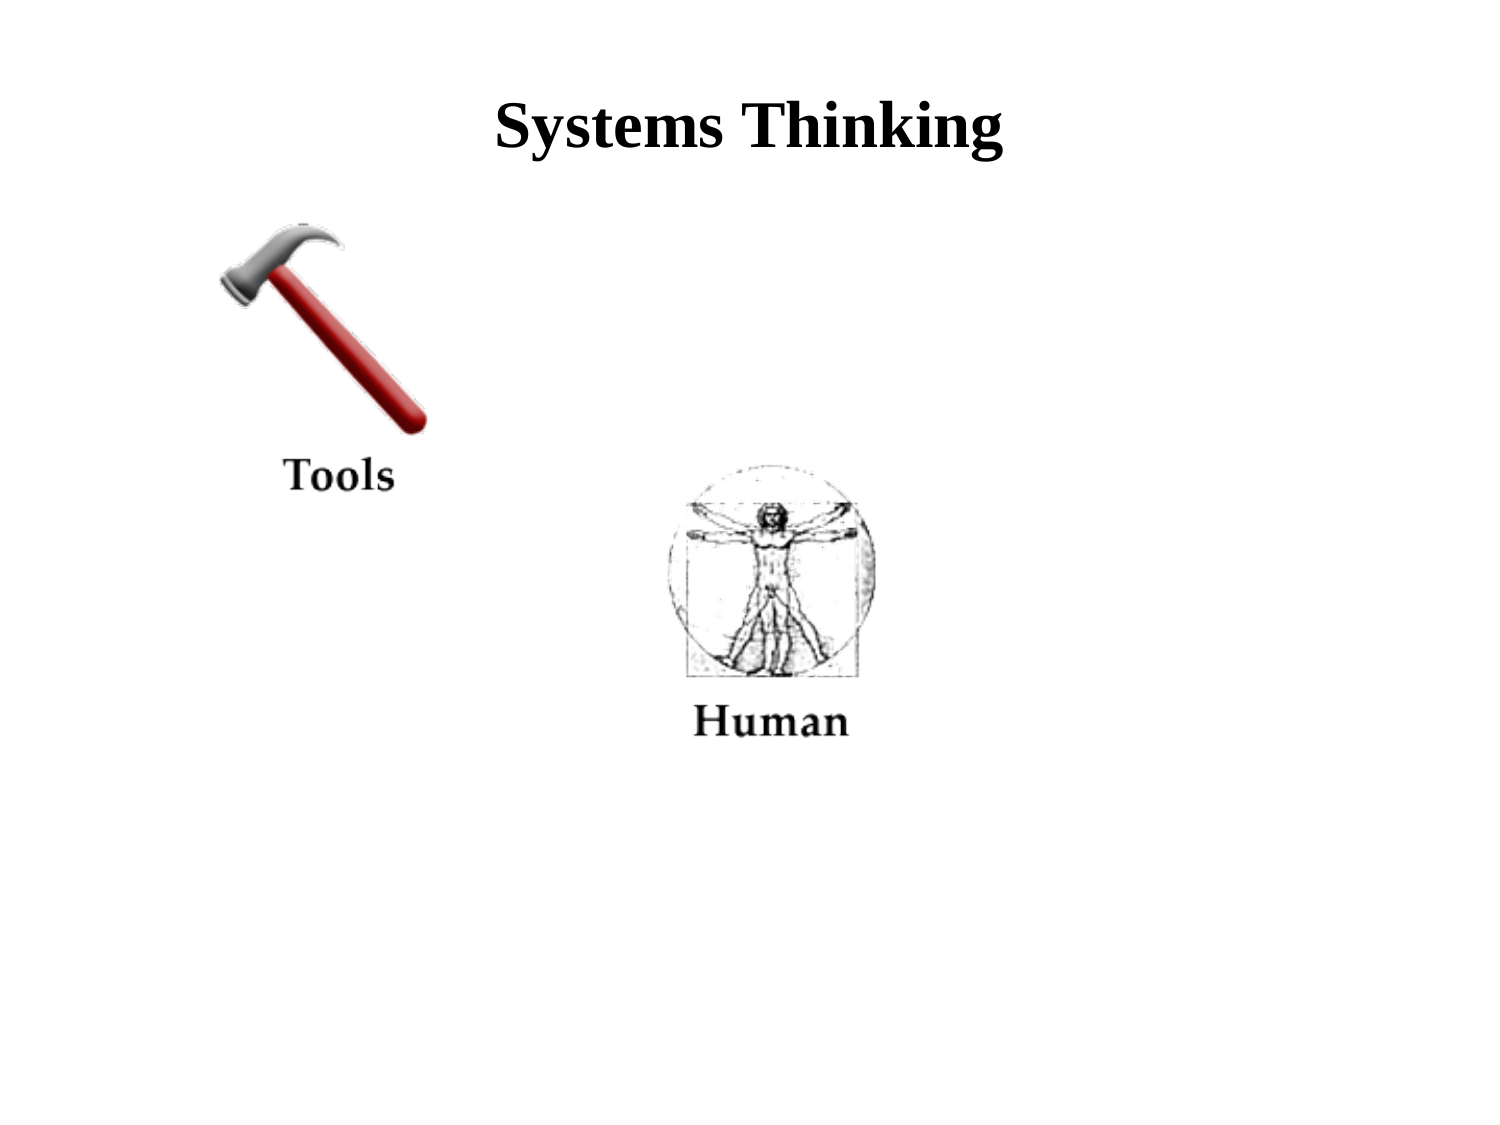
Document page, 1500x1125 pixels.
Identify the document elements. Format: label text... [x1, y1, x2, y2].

picture [132, 184, 1383, 1018]
title Systems Thinking [112, 35, 1387, 223]
